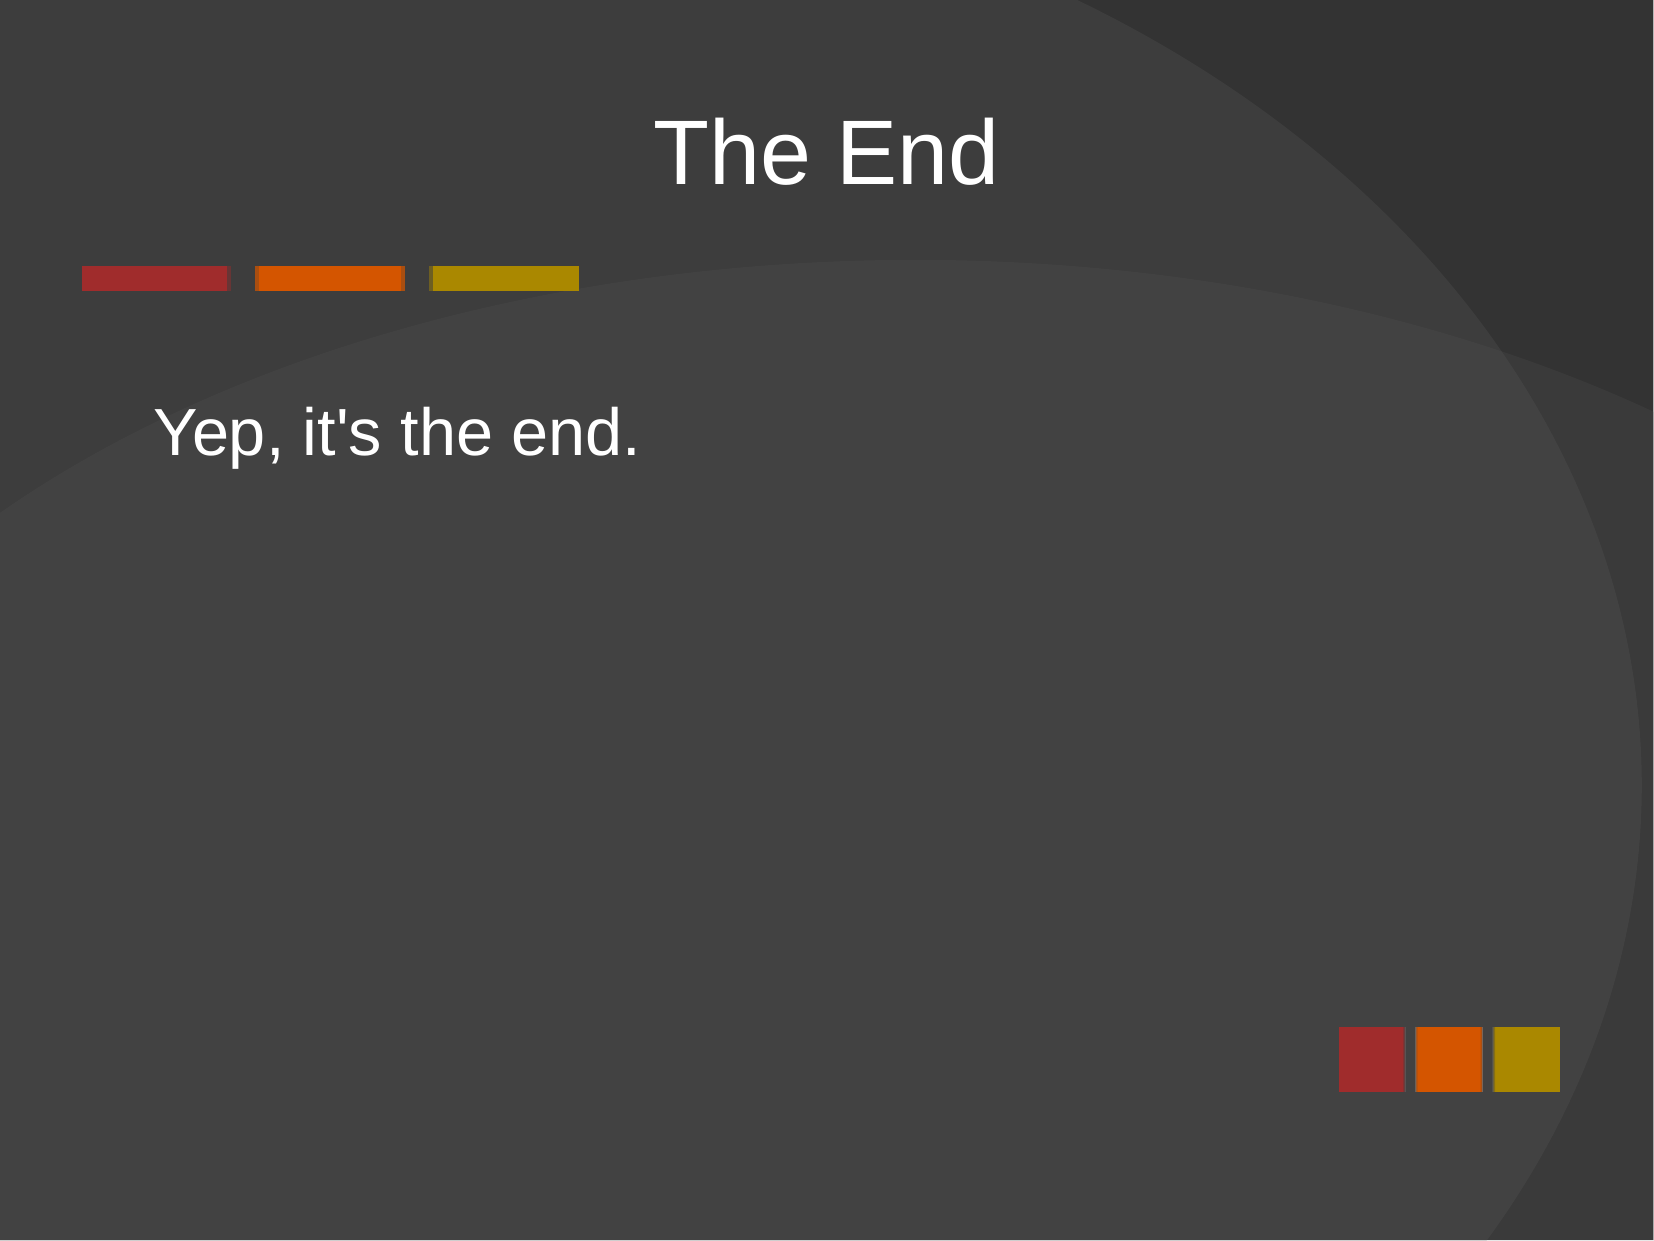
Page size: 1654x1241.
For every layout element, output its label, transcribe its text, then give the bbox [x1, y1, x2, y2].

picture [1339, 1027, 1560, 1092]
picture [82, 266, 579, 290]
list Yep, it's the end. [82, 290, 1571, 1010]
title The End [82, 49, 1571, 257]
